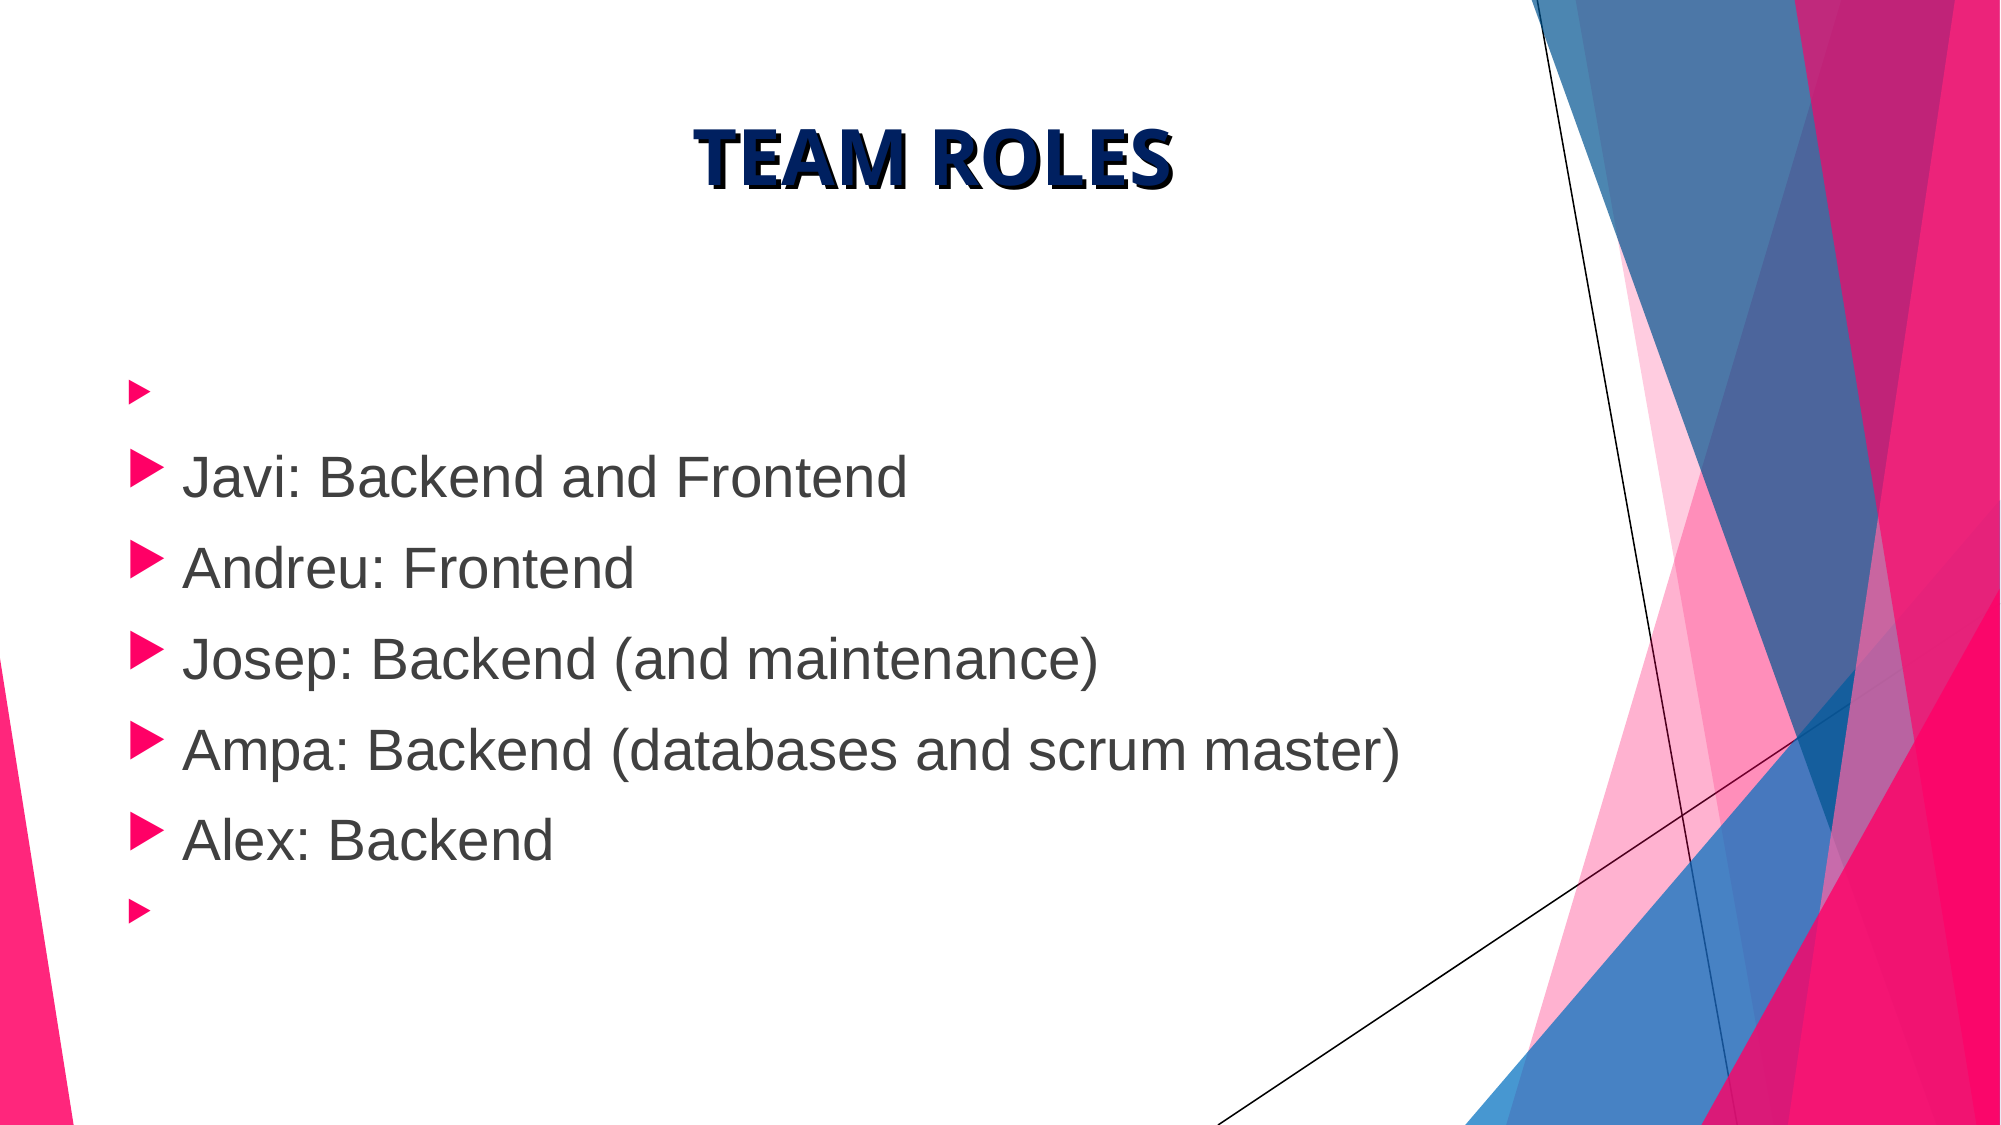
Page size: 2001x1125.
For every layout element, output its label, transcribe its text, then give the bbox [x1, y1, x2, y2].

list Javi: Backend and Frontend Andreu: Frontend Josep: Backend (and maintenance) Ampa: Backend (databases and scrum master) Alex: Backend [111, 366, 1862, 1003]
title TEAM ROLES [485, 99, 1317, 272]
